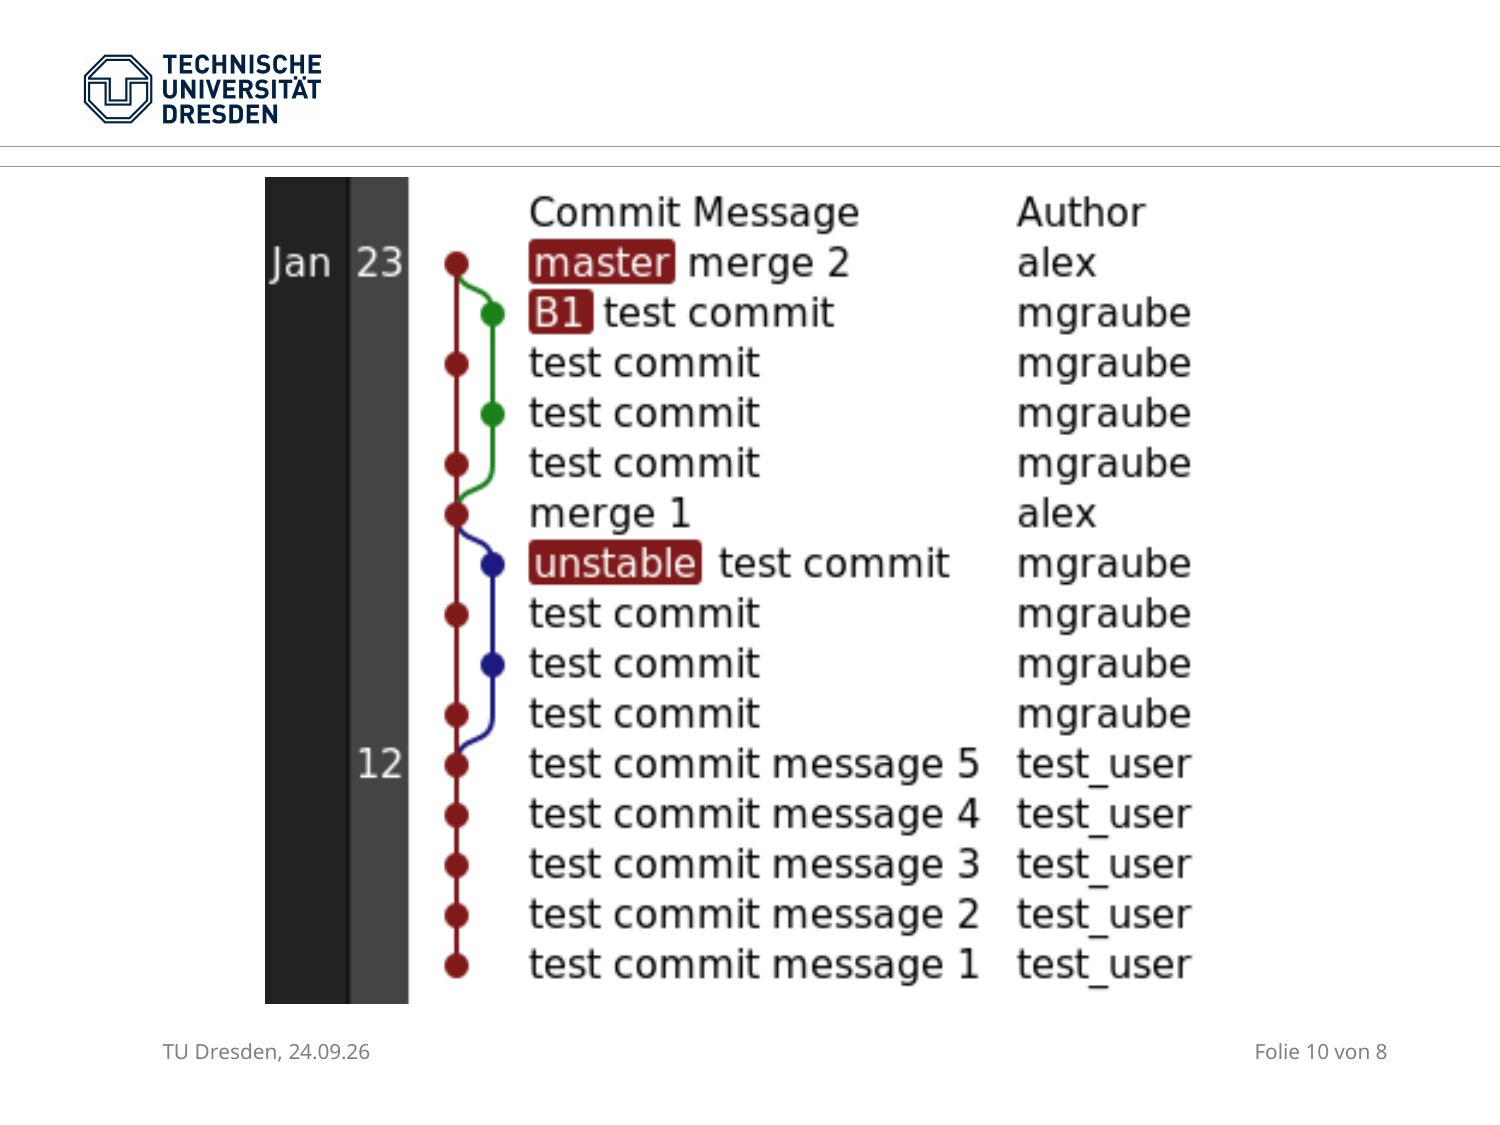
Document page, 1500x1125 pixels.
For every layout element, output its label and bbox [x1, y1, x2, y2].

picture [83, 54, 321, 124]
picture [265, 177, 1241, 1004]
